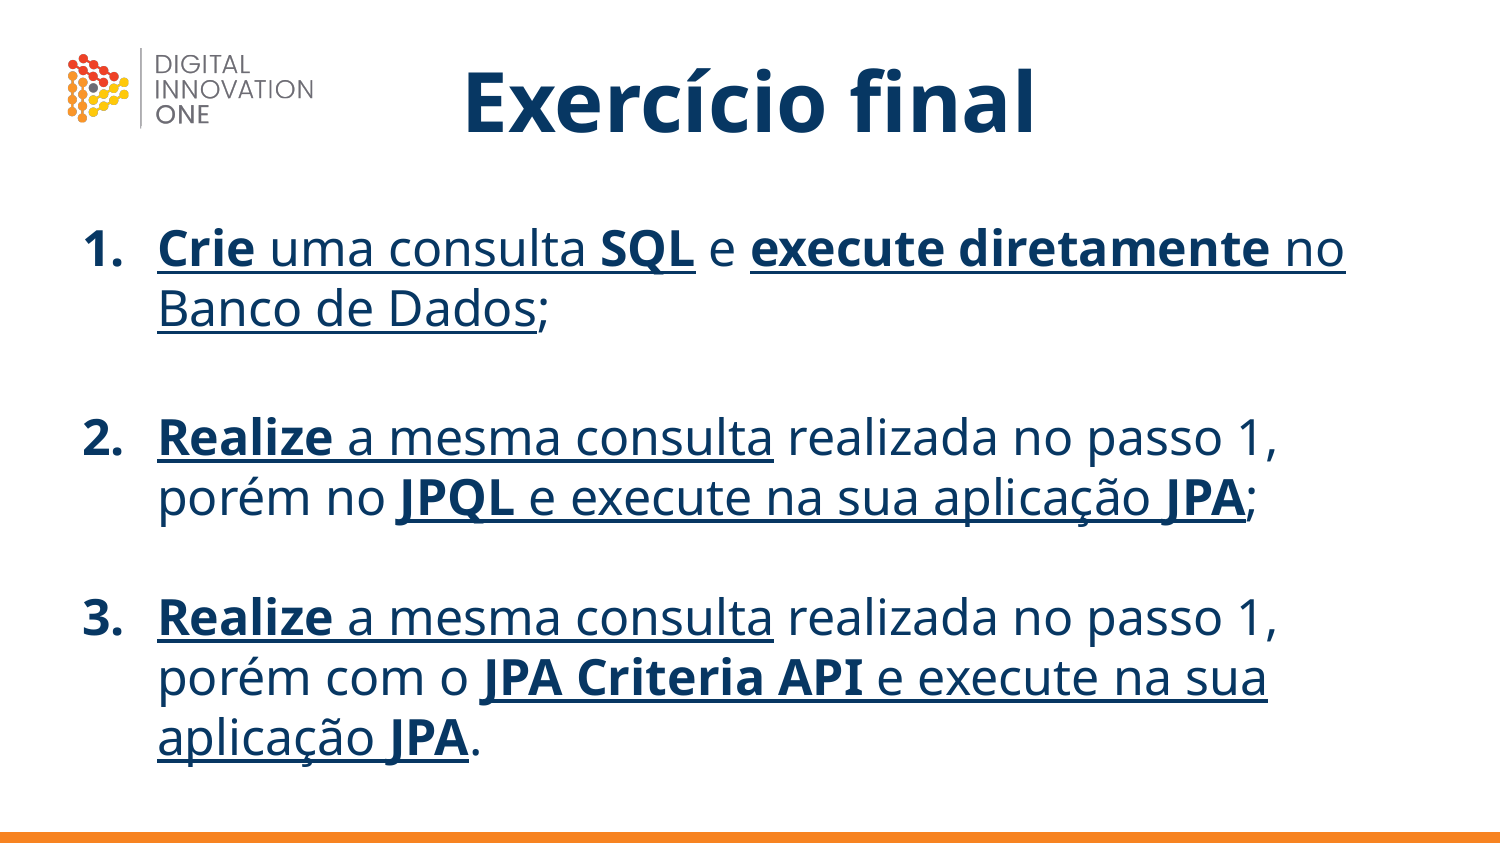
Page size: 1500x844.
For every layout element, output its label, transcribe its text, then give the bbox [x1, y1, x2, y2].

text_box Crie uma consulta SQL e execute diretamente no Banco de Dados; Realize a mesma consulta realizada no passo 1, porém no JPQL e execute na sua aplicação JPA; Realize a mesma consulta realizada no passo 1, porém com o JPA Criteria API e execute na sua aplicação JPA. [54, 94, 1446, 605]
text_box [0, 832, 1500, 843]
picture [51, 39, 330, 137]
subtitle Exercício final [330, 50, 1449, 148]
